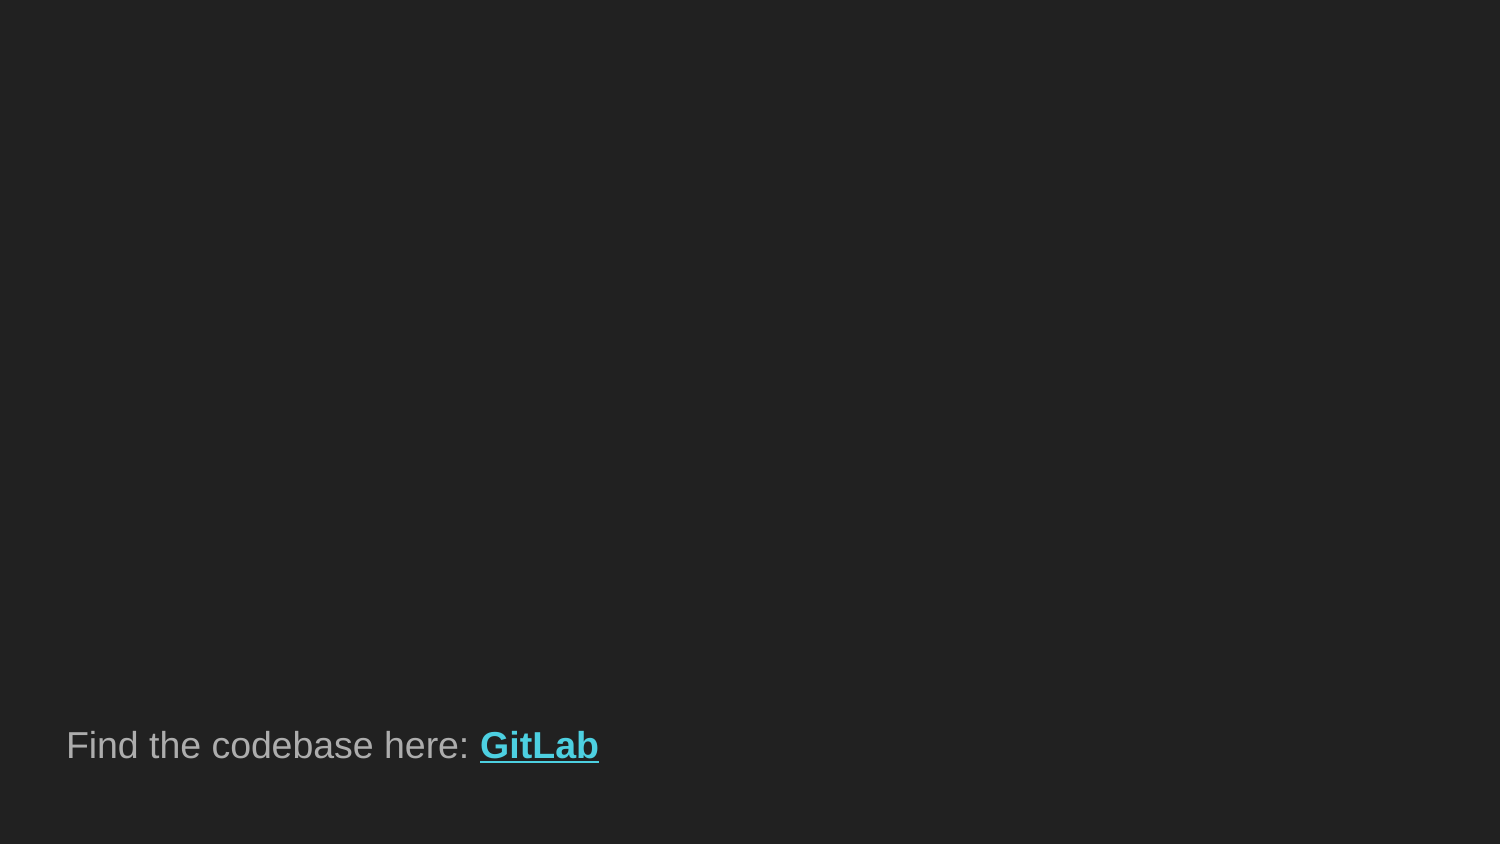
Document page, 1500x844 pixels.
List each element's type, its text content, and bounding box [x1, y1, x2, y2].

list Find the codebase here: GitLab [51, 694, 1036, 794]
